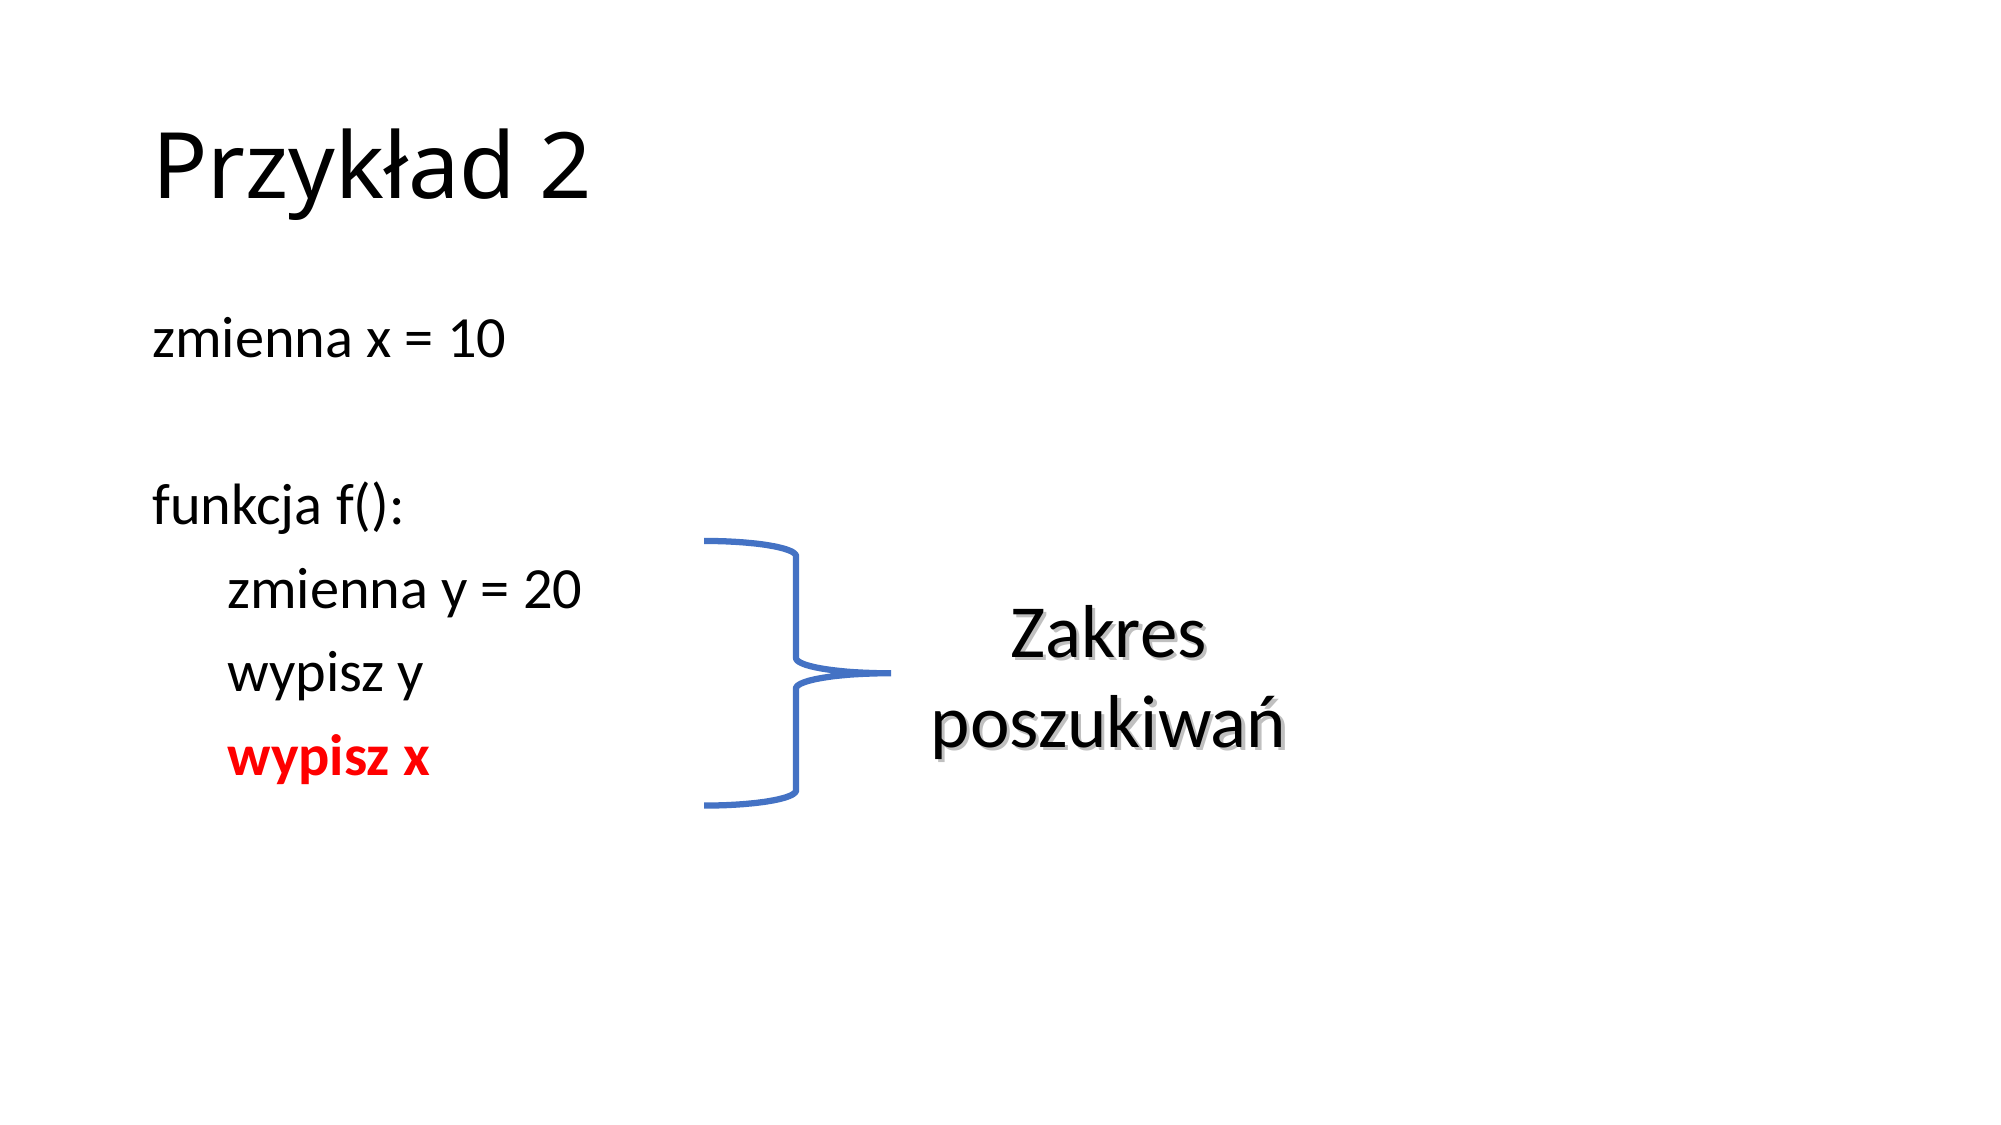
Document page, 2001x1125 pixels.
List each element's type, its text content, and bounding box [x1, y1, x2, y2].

list zmienna x = 10 funkcja f(): zmienna y = 20 wypisz y wypisz x [137, 299, 1863, 1014]
title Przykład 2 [137, 59, 1863, 278]
text_box Zakres poszukiwań [888, 575, 1329, 770]
